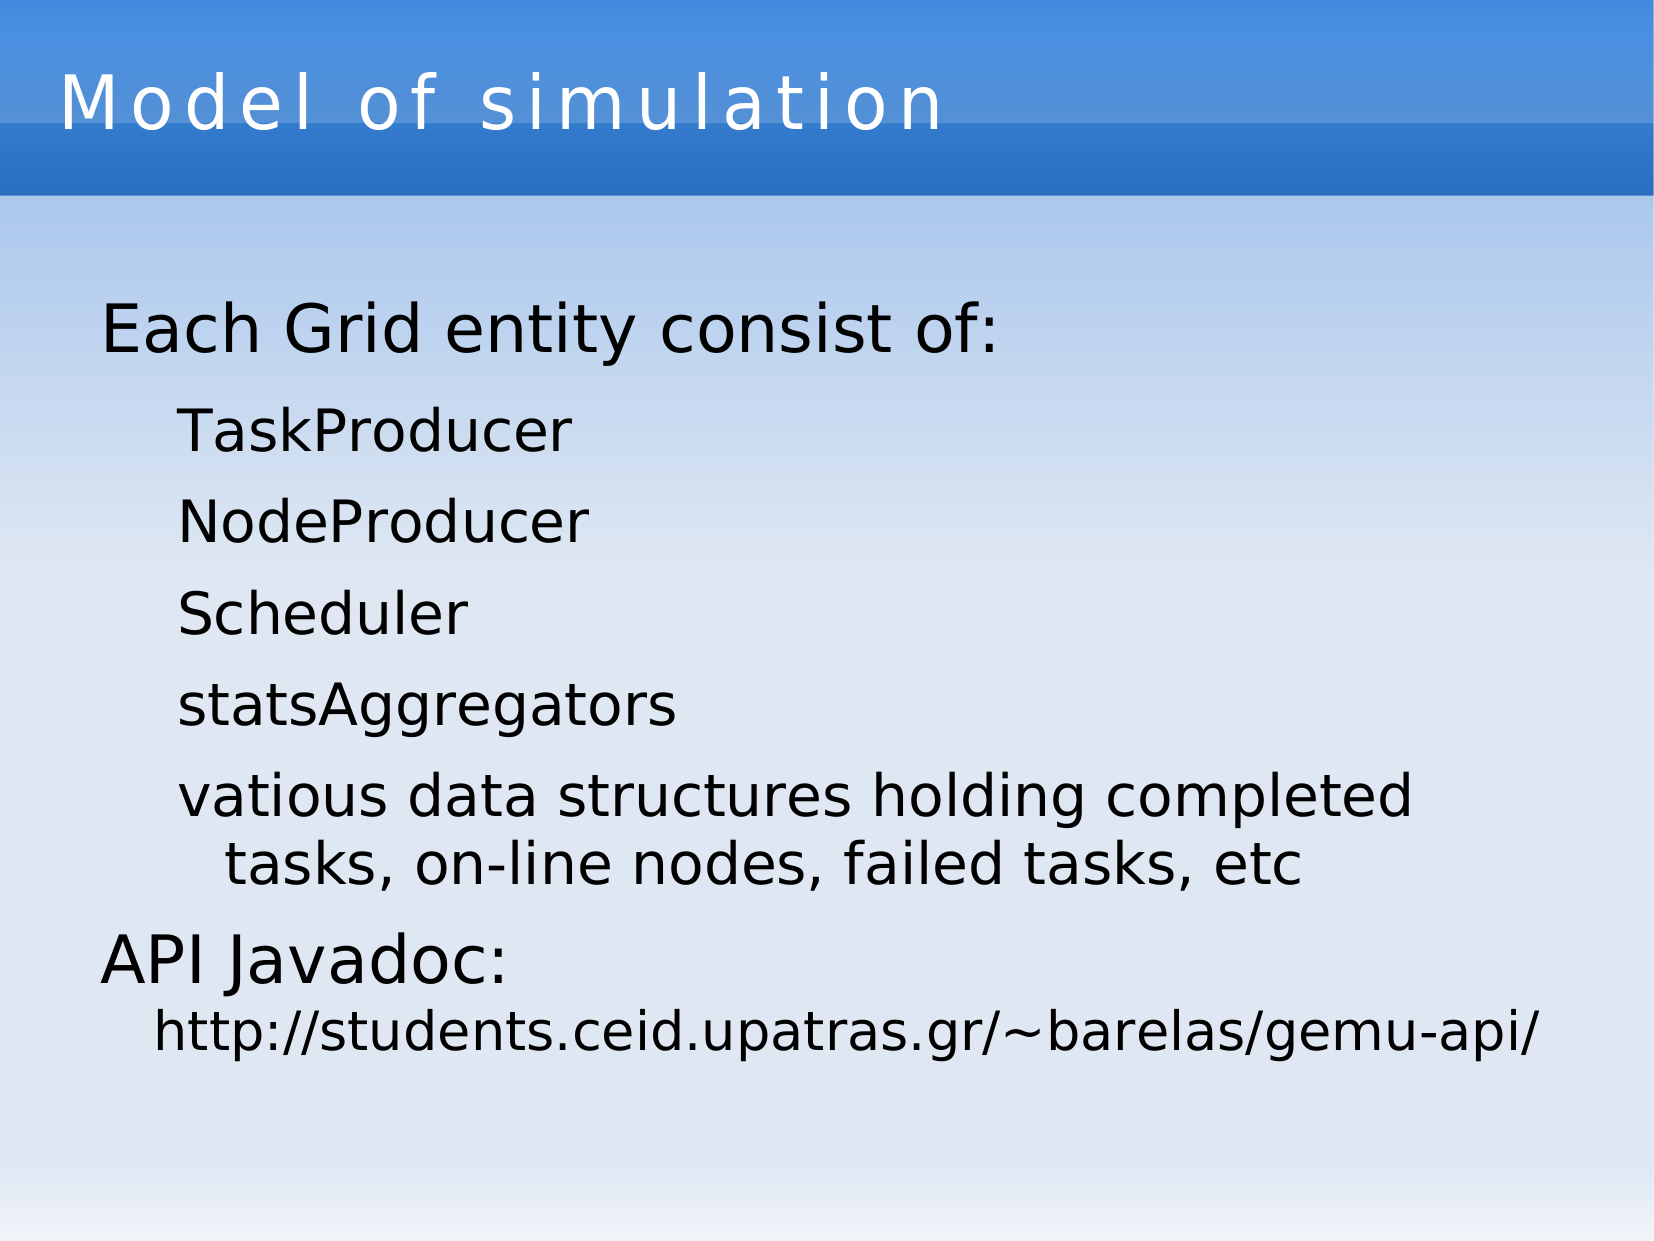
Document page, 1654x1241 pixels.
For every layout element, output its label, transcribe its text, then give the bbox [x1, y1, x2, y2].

picture [0, 0, 1654, 1241]
title Model of simulation [59, 36, 1270, 171]
list Each Grid entity consist of: TaskProducer NodeProducer Scheduler statsAggregators vatious data structures holding completed tasks, on-line nodes, failed tasks, etc API Javadoc: http://students.ceid.upatras.gr/~barelas/gemu-api/ [82, 290, 1571, 1241]
